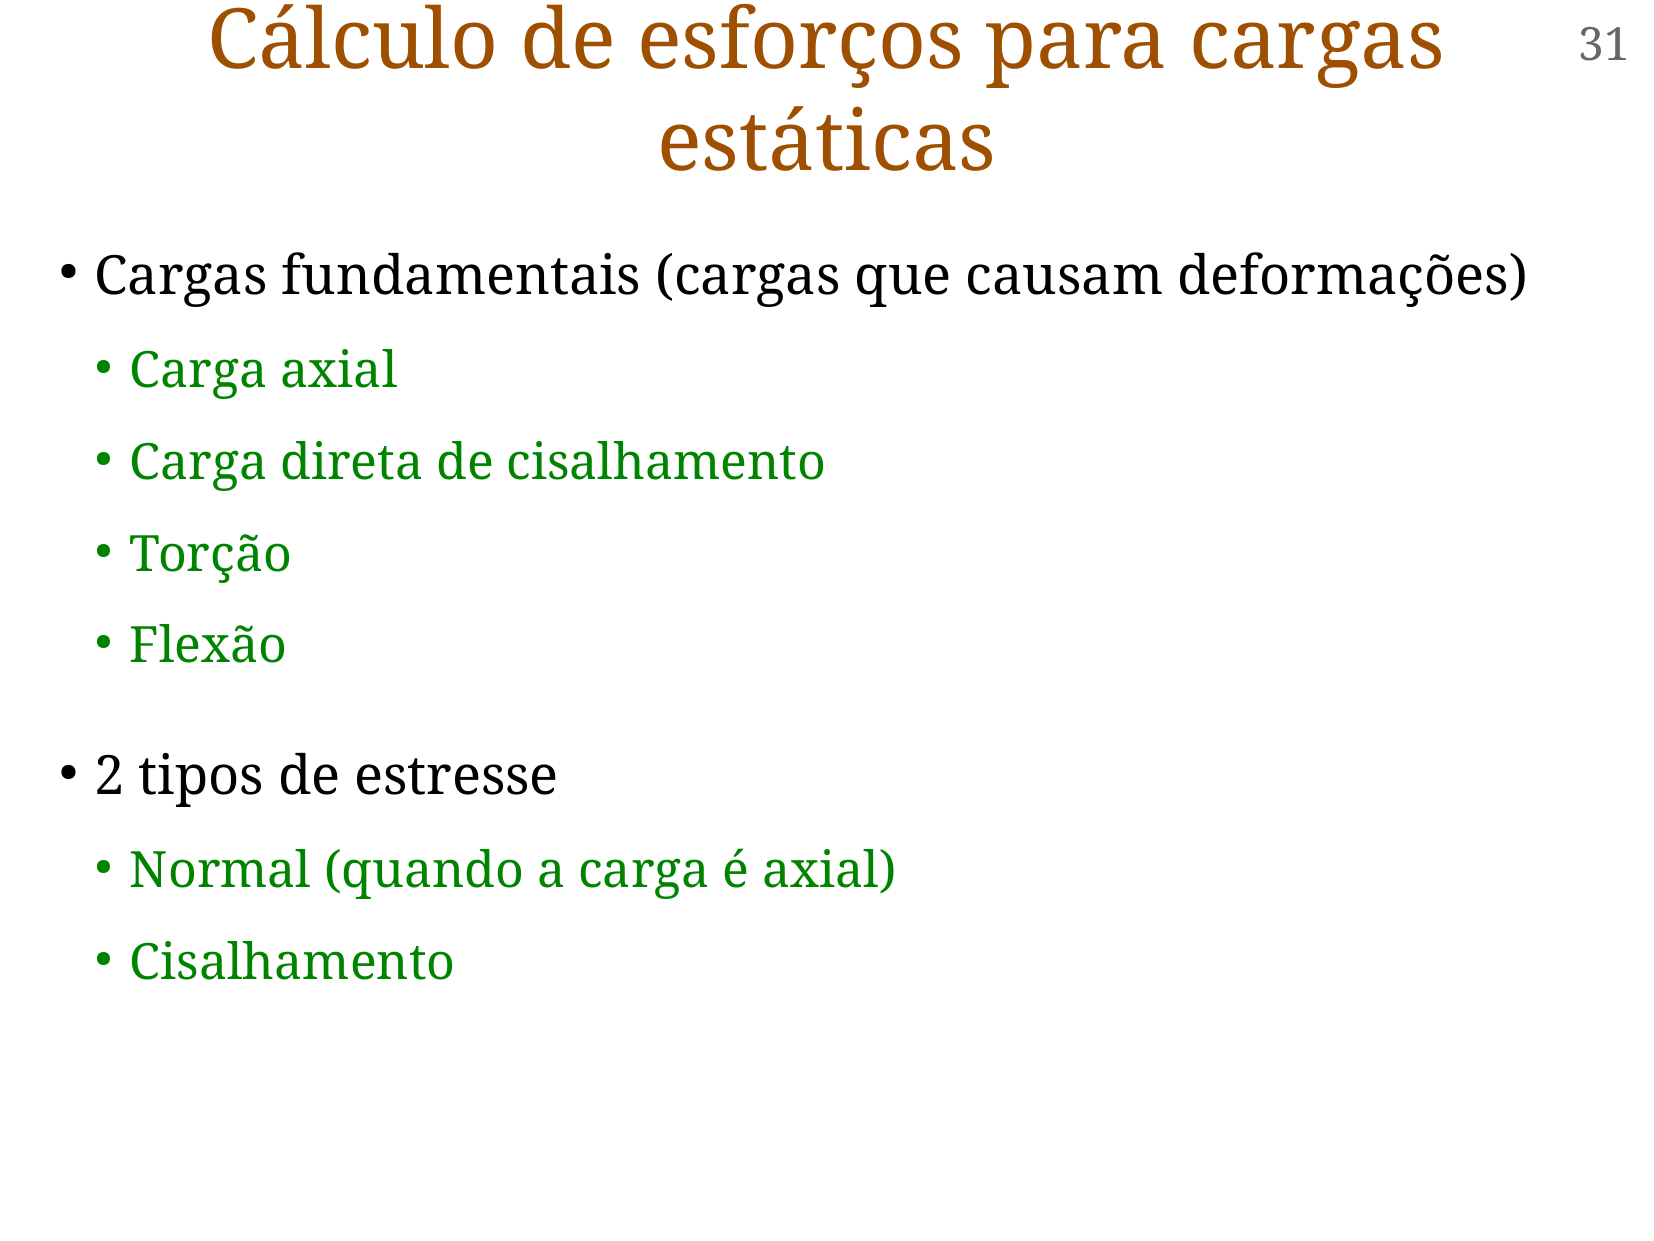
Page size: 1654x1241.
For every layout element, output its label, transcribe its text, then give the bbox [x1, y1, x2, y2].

title Cálculo de esforços para cargas estáticas [59, 0, 1595, 191]
list Cargas fundamentais (cargas que causam deformações) Carga axial Carga direta de cisalhamento Torção Flexão 2 tipos de estresse Normal (quando a carga é axial) Cisalhamento [59, 236, 1595, 1211]
